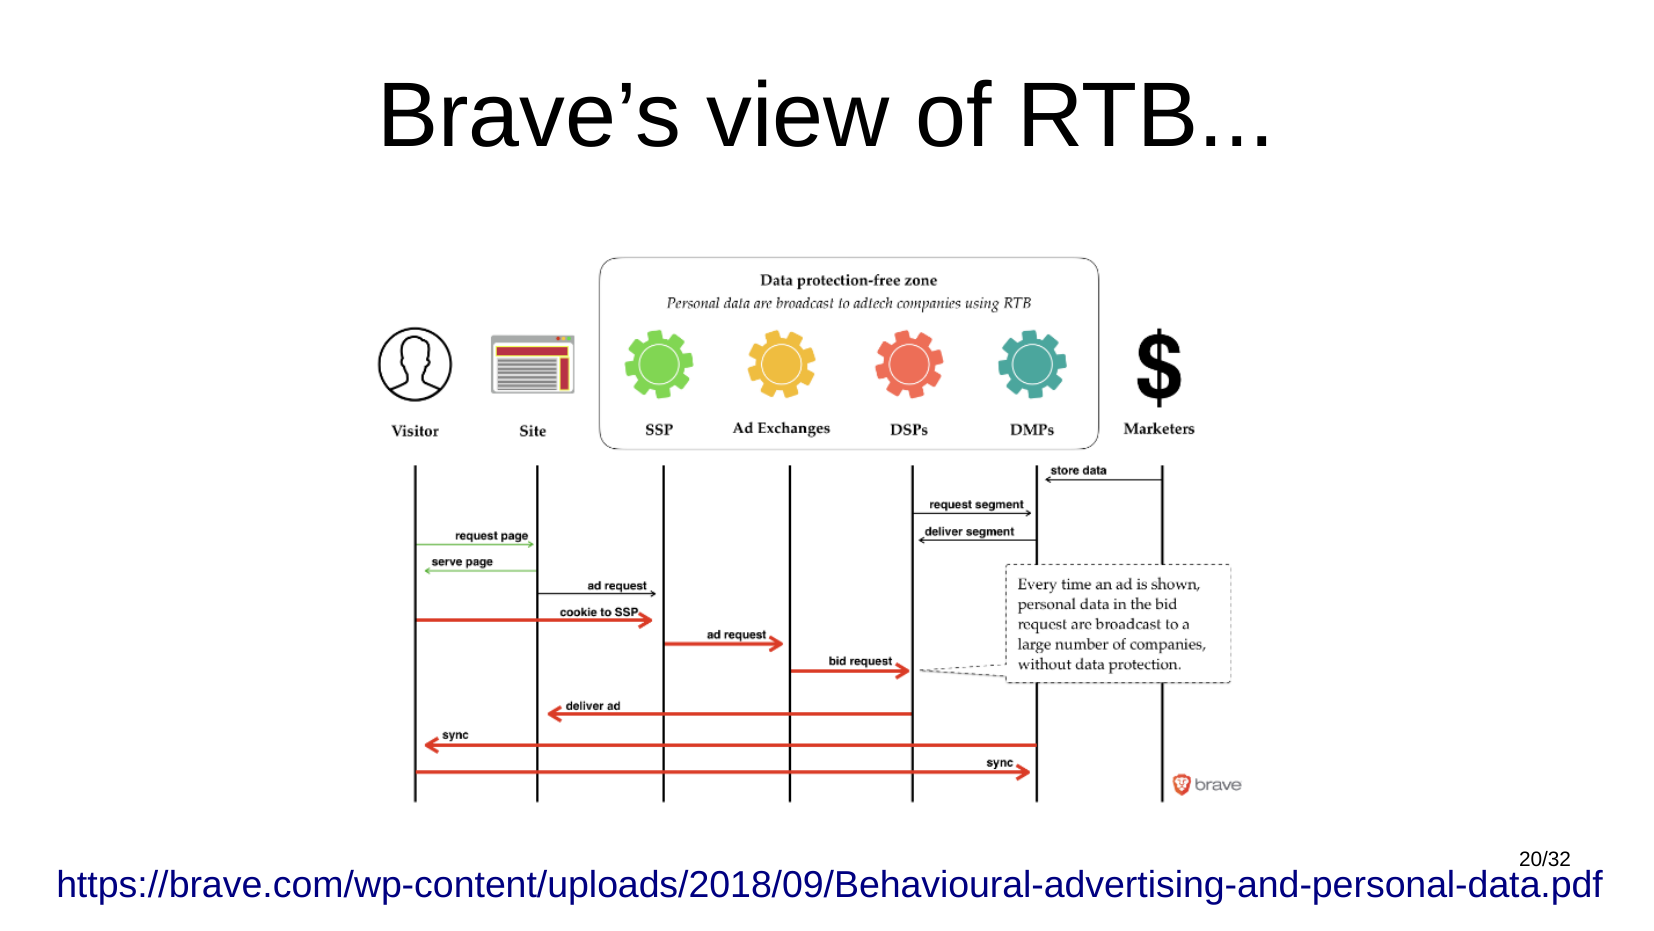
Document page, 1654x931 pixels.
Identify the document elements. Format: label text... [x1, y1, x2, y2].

picture [330, 236, 1330, 827]
title Brave’s view of RTB... [82, 37, 1571, 193]
text_box https://brave.com/wp-content/uploads/2018/09/Behavioural-advertising-and-personal-data.pdf [41, 856, 1642, 931]
